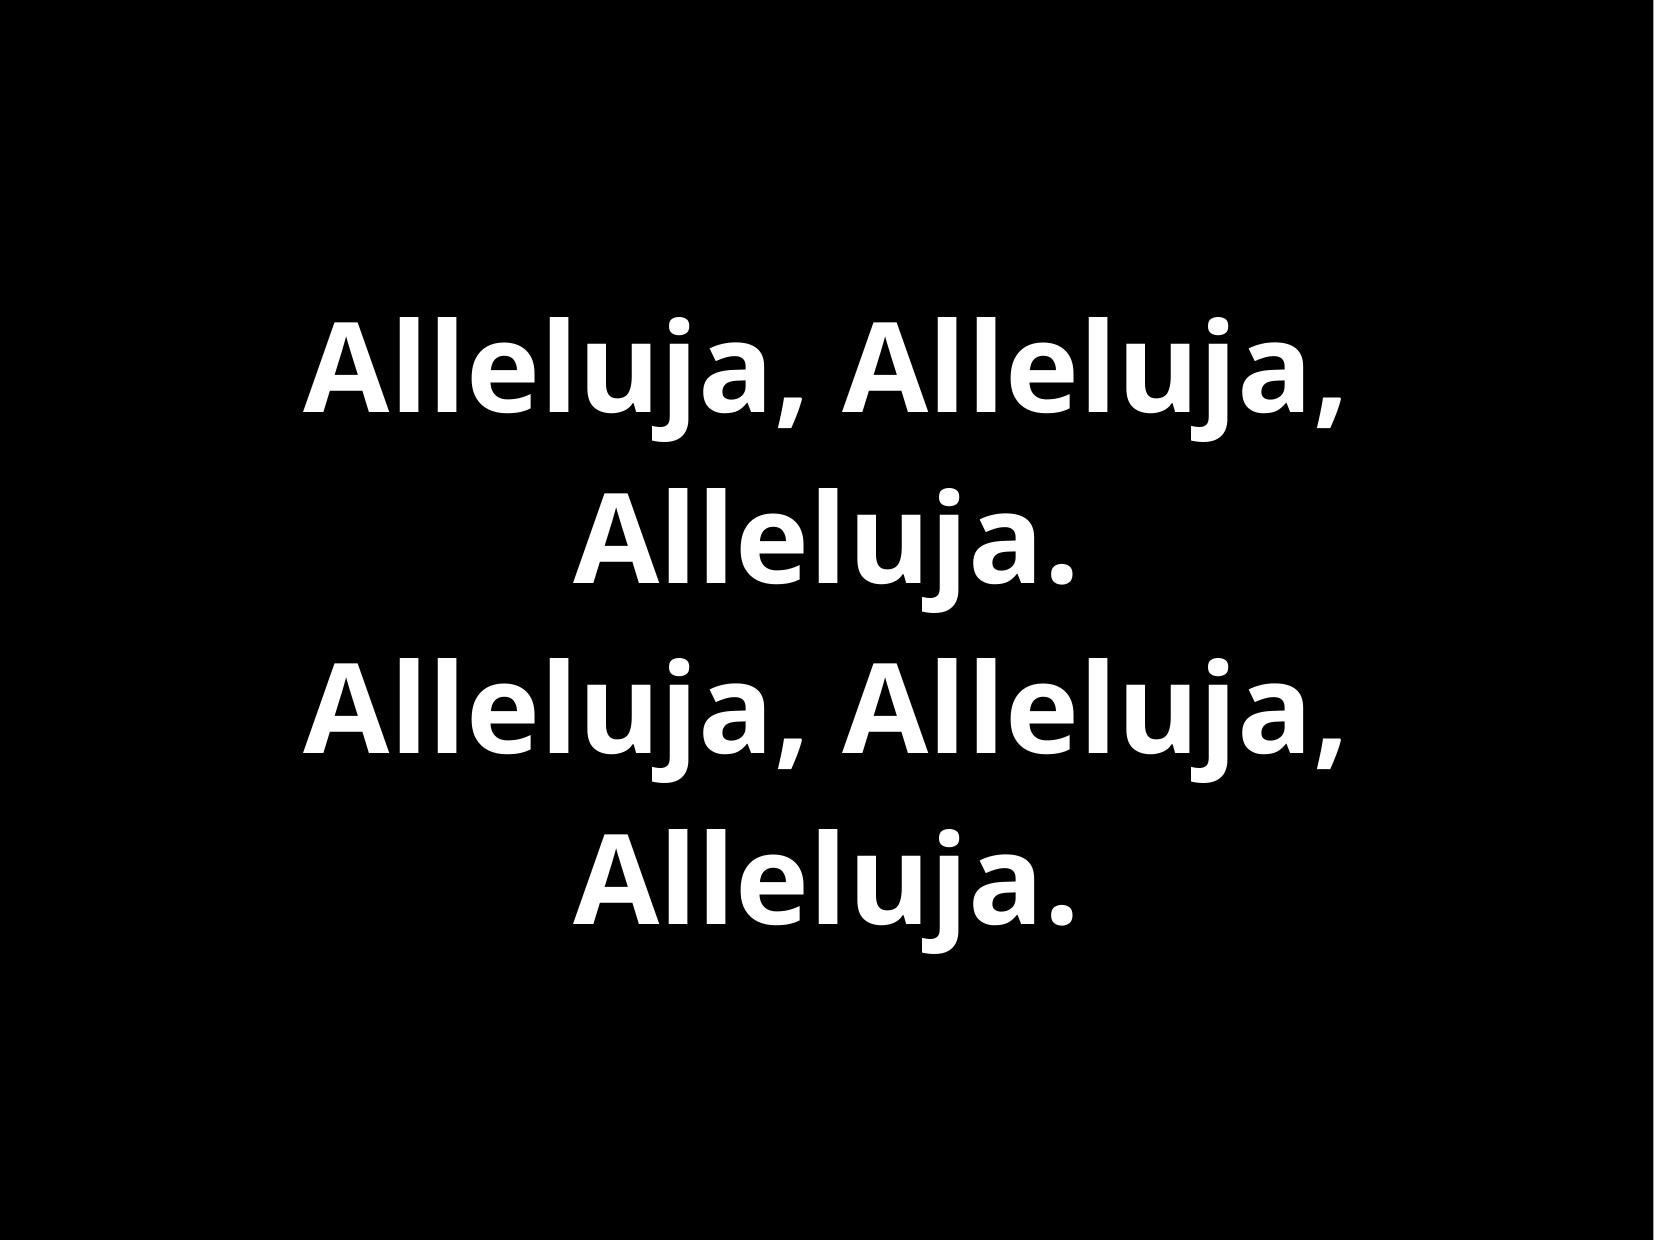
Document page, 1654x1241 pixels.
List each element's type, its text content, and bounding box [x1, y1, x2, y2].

title Alleluja, Alleluja, Alleluja. Alleluja, Alleluja, Alleluja. [0, 0, 1654, 1241]
